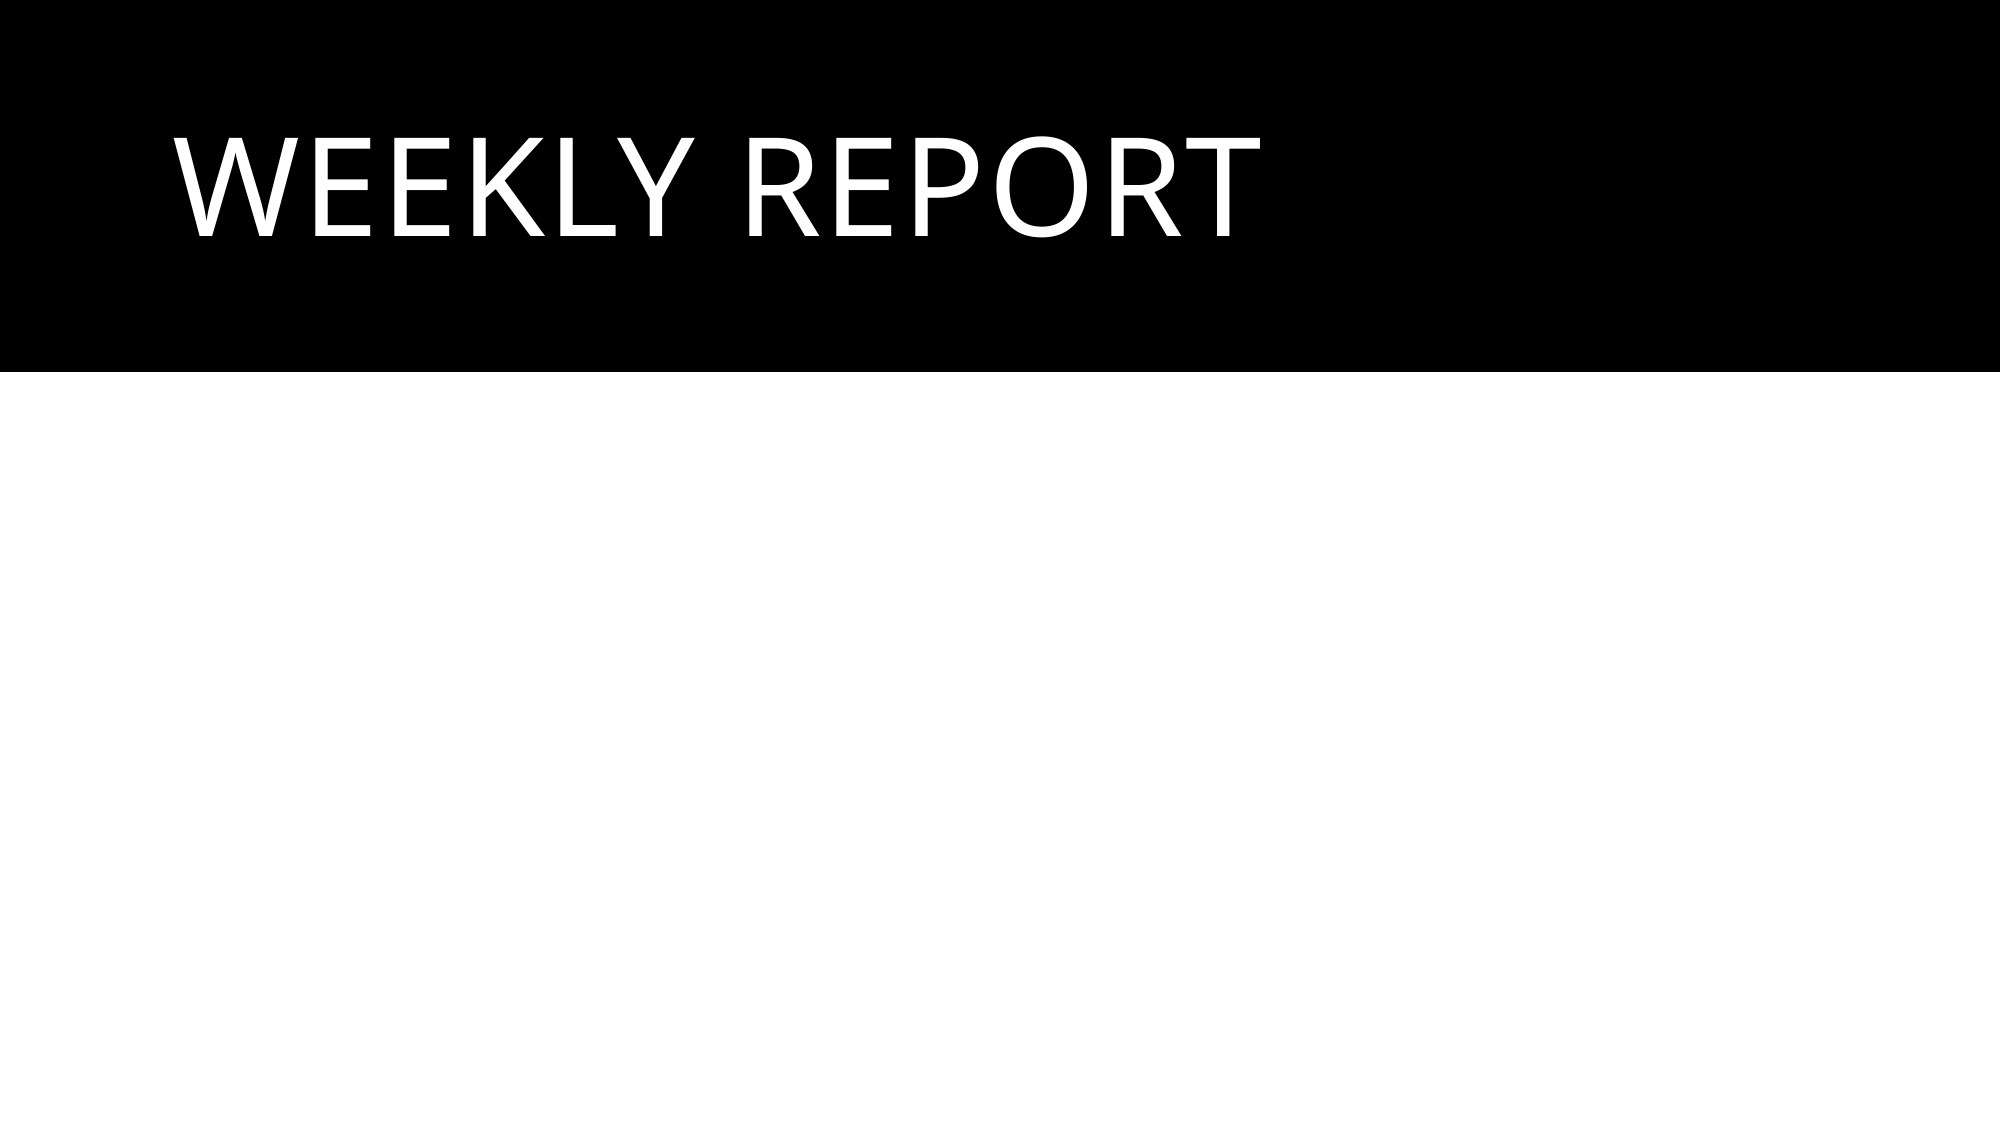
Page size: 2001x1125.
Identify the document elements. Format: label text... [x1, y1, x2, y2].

title Weekly report [157, 52, 1842, 332]
